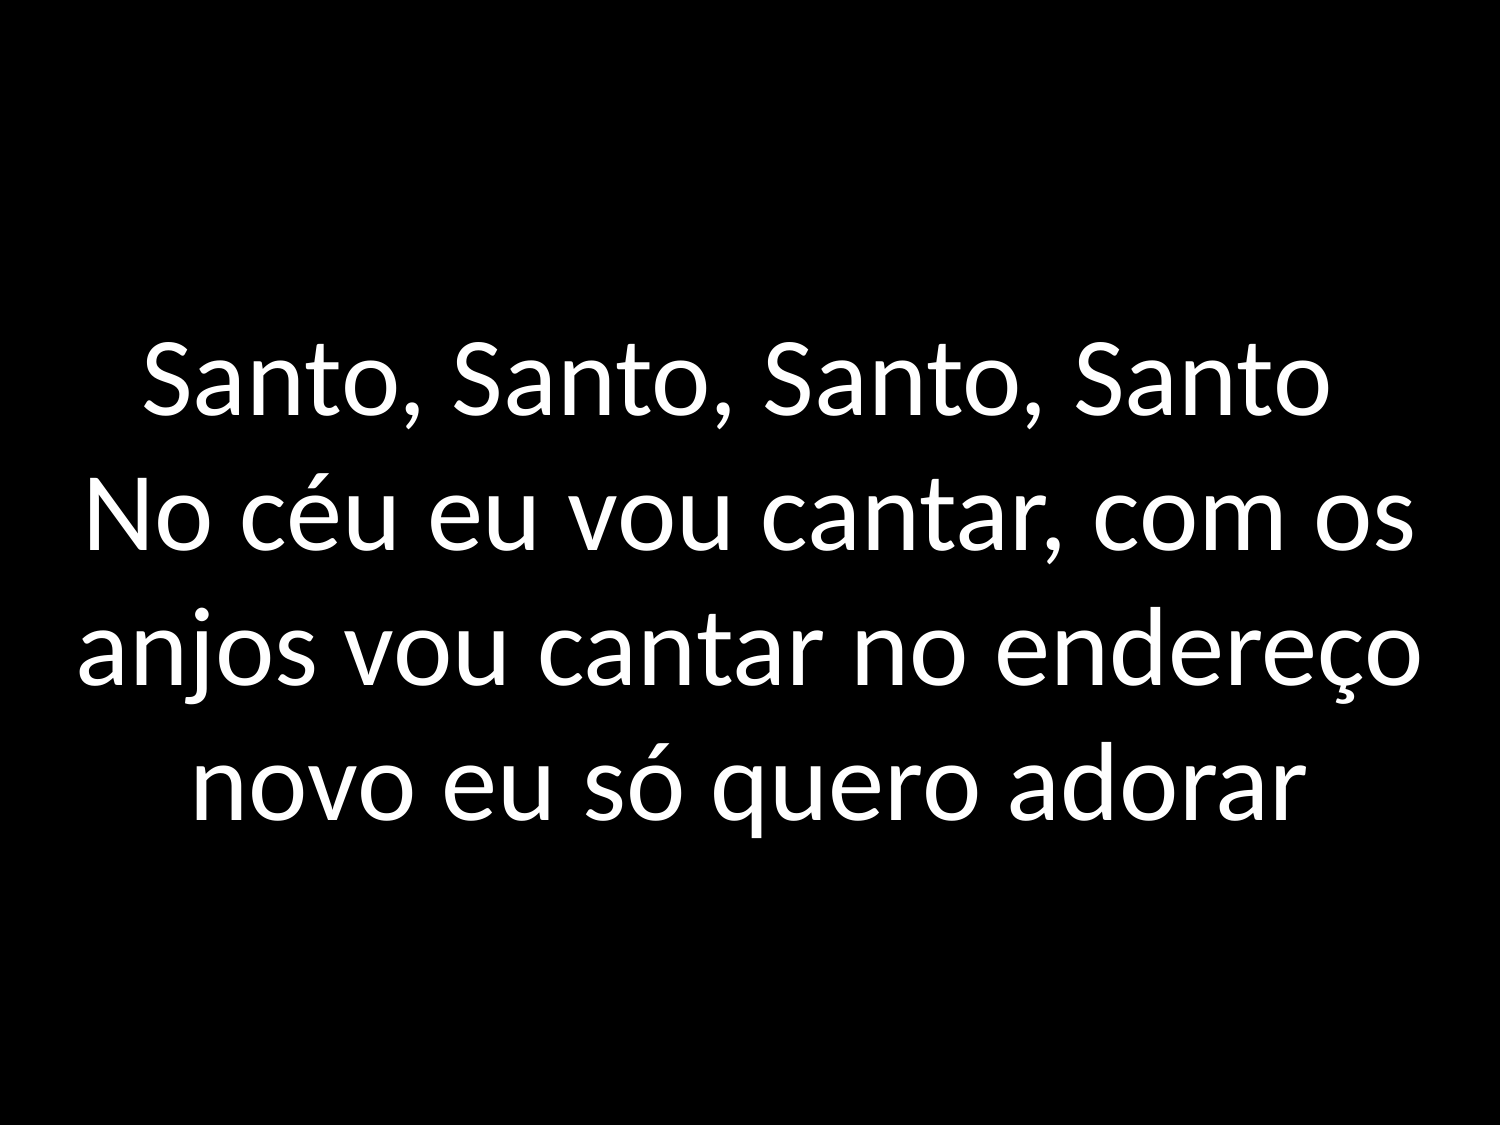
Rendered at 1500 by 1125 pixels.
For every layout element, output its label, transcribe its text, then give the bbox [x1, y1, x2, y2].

title Santo, Santo, Santo, Santo No céu eu vou cantar, com os anjos vou cantar no endereço novo eu só quero adorar [46, 45, 1454, 1102]
